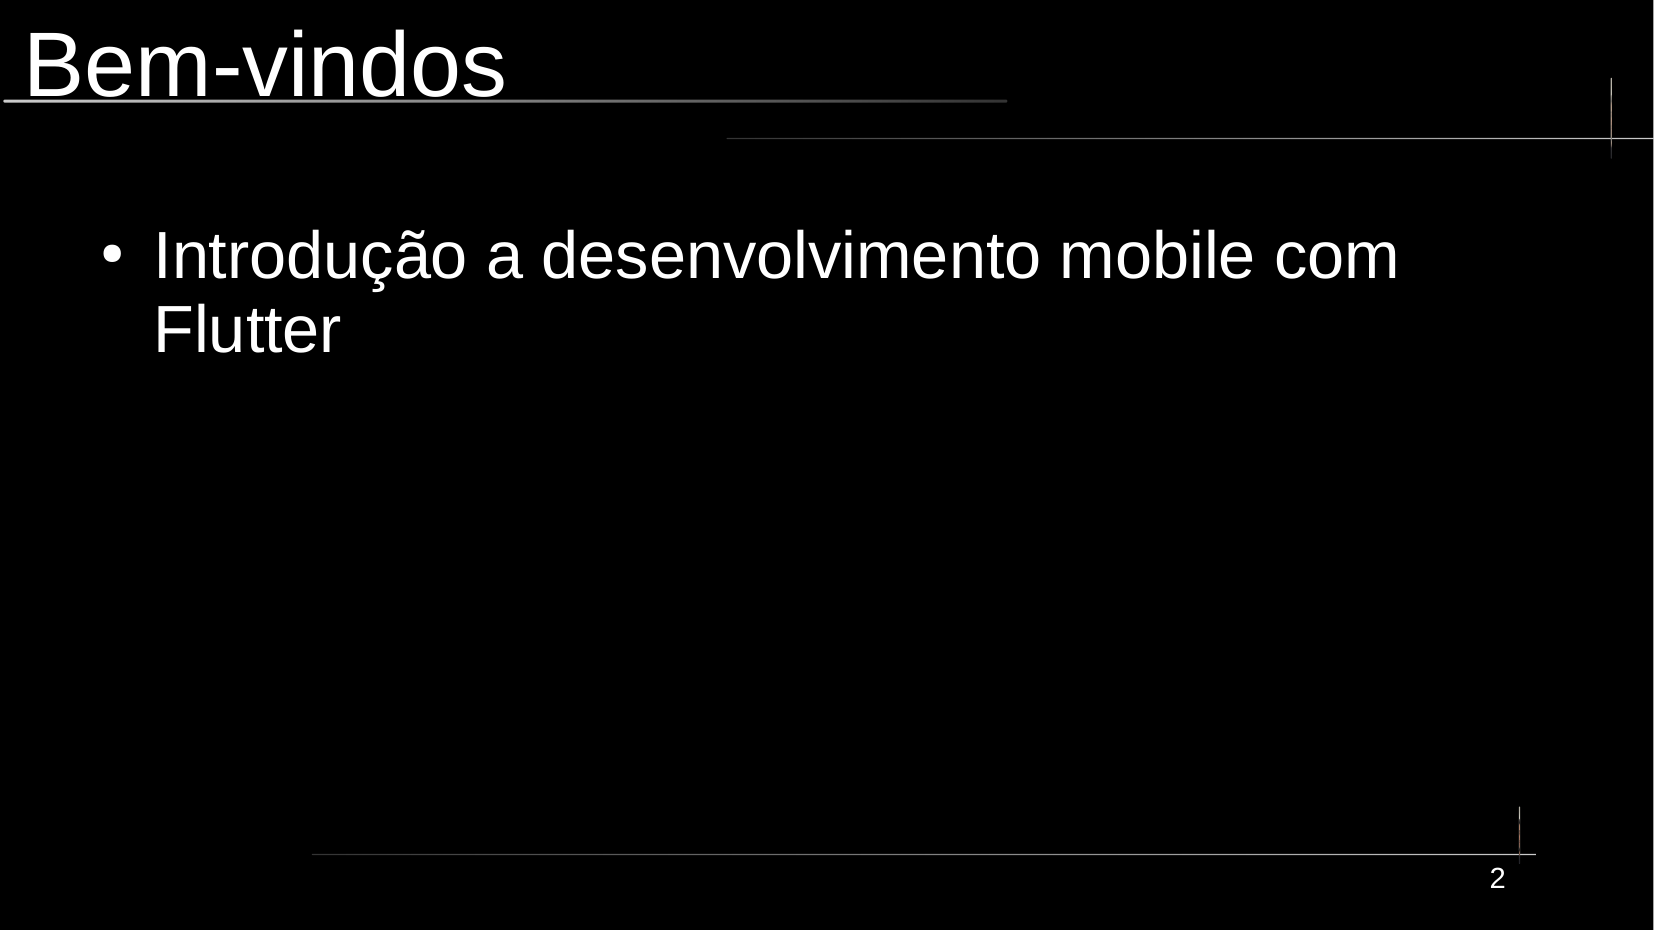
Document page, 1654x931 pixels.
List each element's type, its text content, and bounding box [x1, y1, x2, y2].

list Introdução a desenvolvimento mobile com Flutter [82, 217, 1571, 757]
title Bem-vindos [23, 0, 1589, 157]
